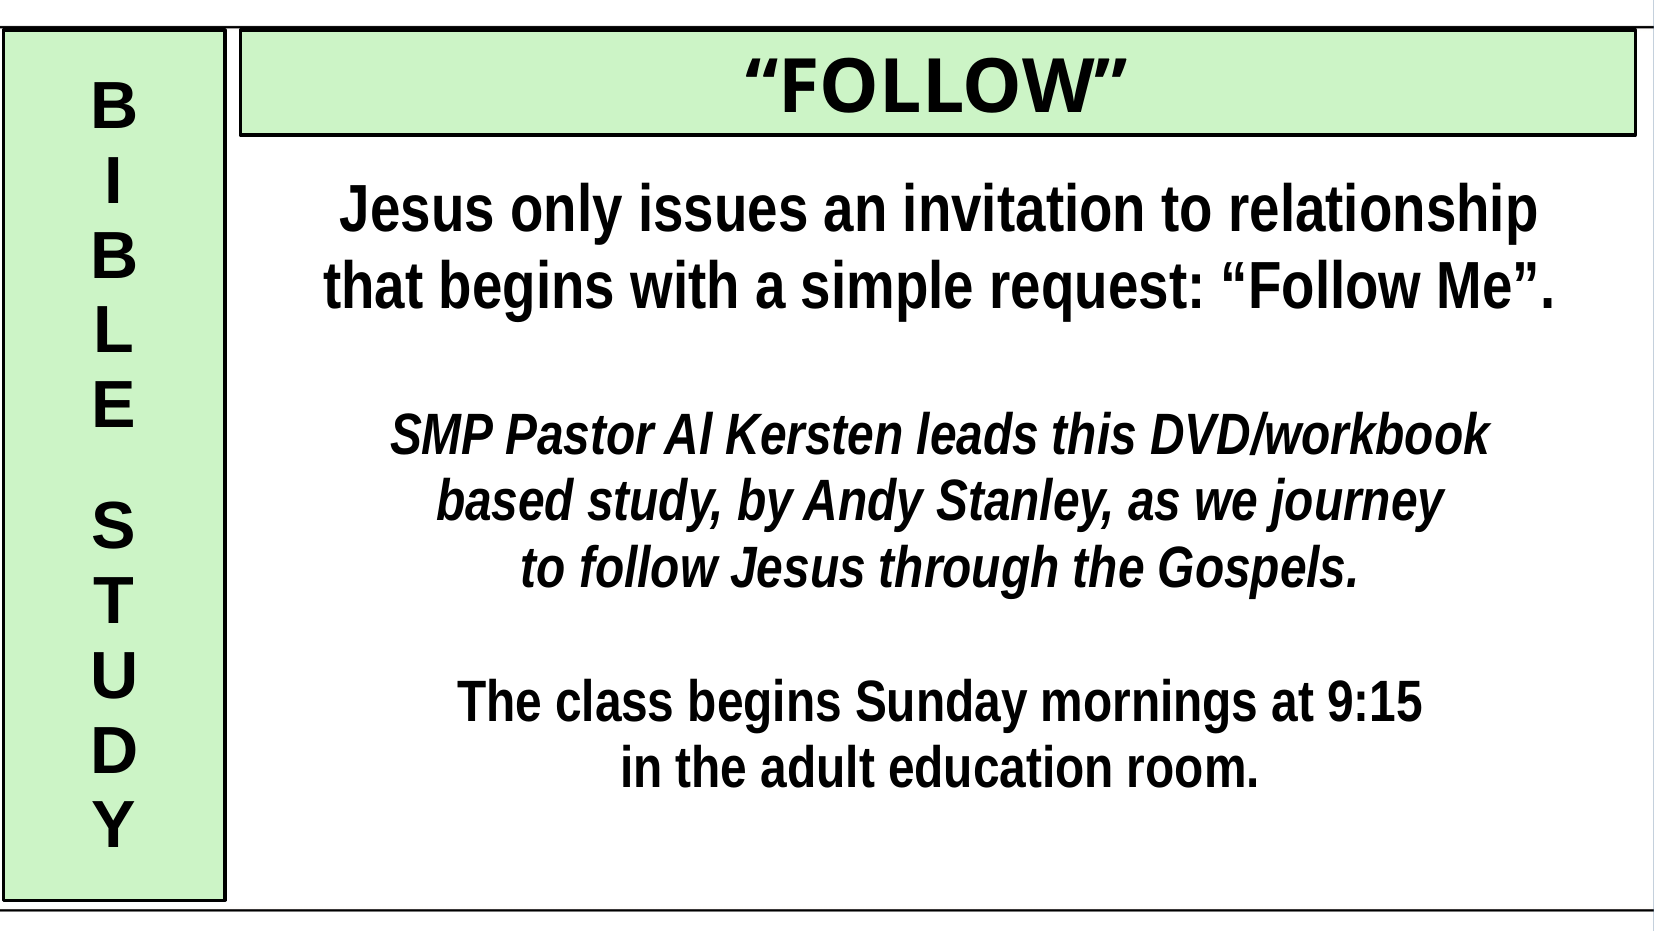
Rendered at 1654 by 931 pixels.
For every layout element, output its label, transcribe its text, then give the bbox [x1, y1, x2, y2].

picture [0, 0, 1654, 931]
text_box [1605, 30, 1636, 136]
text_box Jesus only issues an invitation to relationship that begins with a simple request: “Follow Me”. SMP Pastor Al Kersten leads this DVD/workbook based study, by Andy Stanley, as we journey to follow Jesus through the Gospels. The class begins Sunday mornings at 9:15 in the adult education room. [280, 161, 1601, 808]
text_box [240, 30, 269, 136]
text_box B I B L E S T U D Y [3, 30, 226, 901]
text_box “FOLLOW” [269, 24, 1605, 140]
